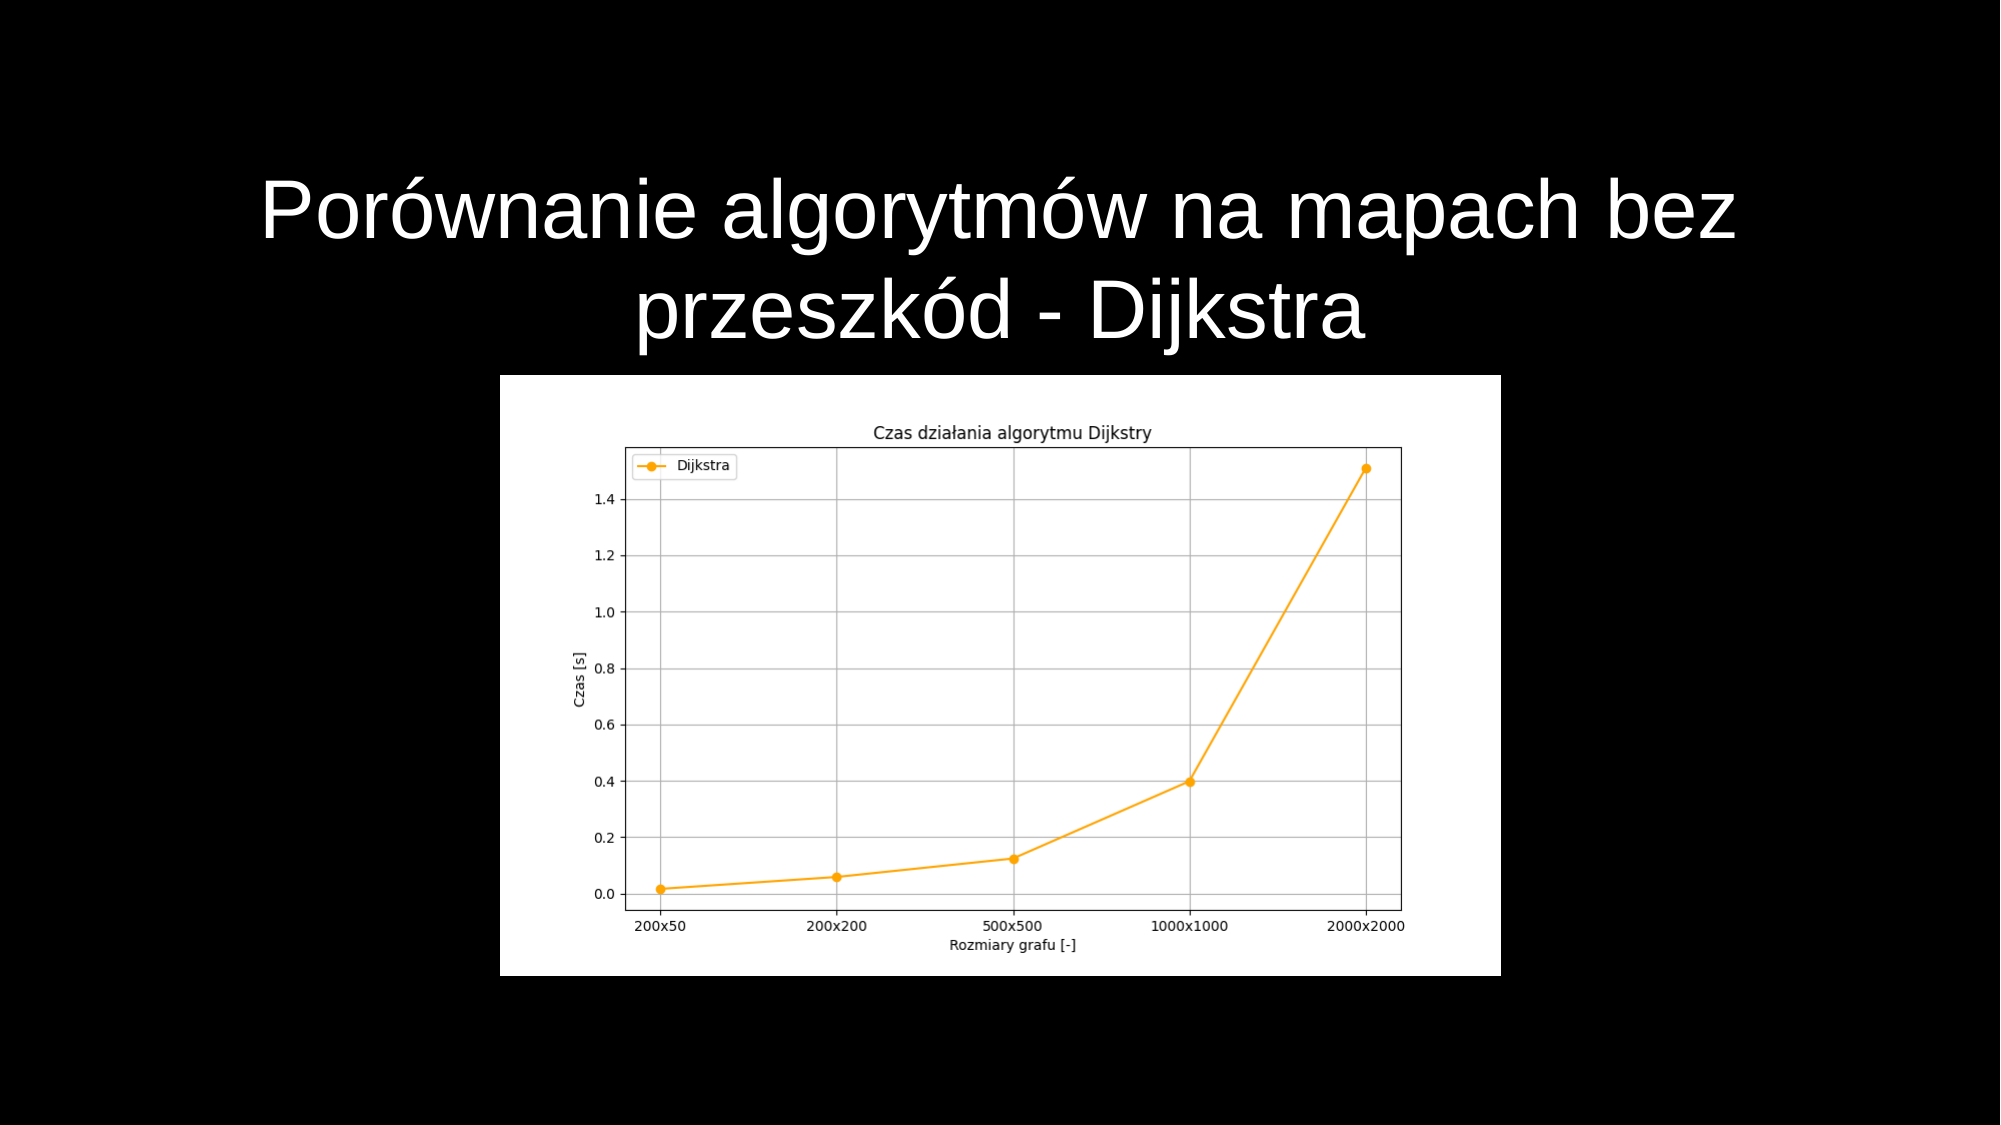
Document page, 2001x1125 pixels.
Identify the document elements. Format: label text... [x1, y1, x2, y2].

title Porównanie algorytmów na mapach bez przeszkód - Dijkstra [187, 143, 1813, 367]
picture [500, 375, 1501, 976]
